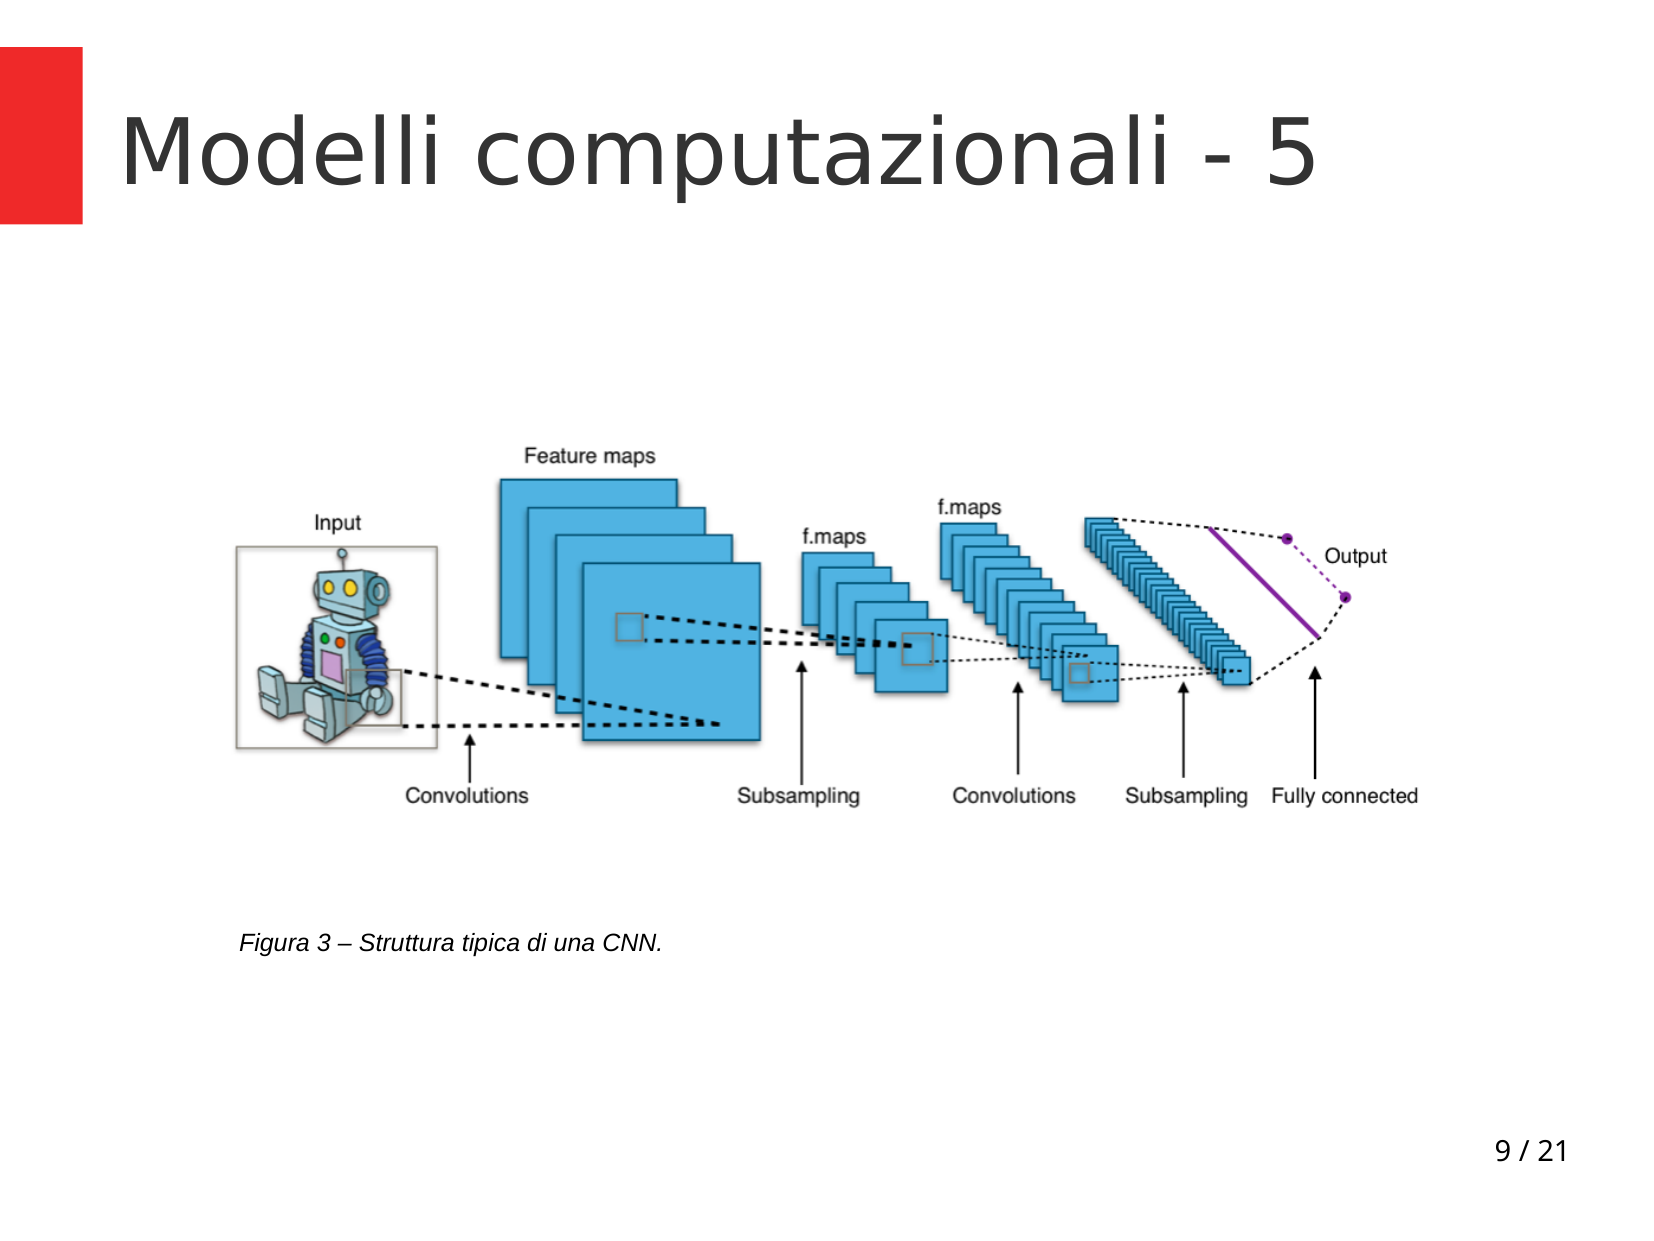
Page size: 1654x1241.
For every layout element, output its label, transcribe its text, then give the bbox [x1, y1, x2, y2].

text_box Figura 3 – Struttura tipica di una CNN. [224, 921, 1536, 993]
title Modelli computazionali - 5 [118, 49, 1571, 257]
picture [212, 436, 1443, 816]
